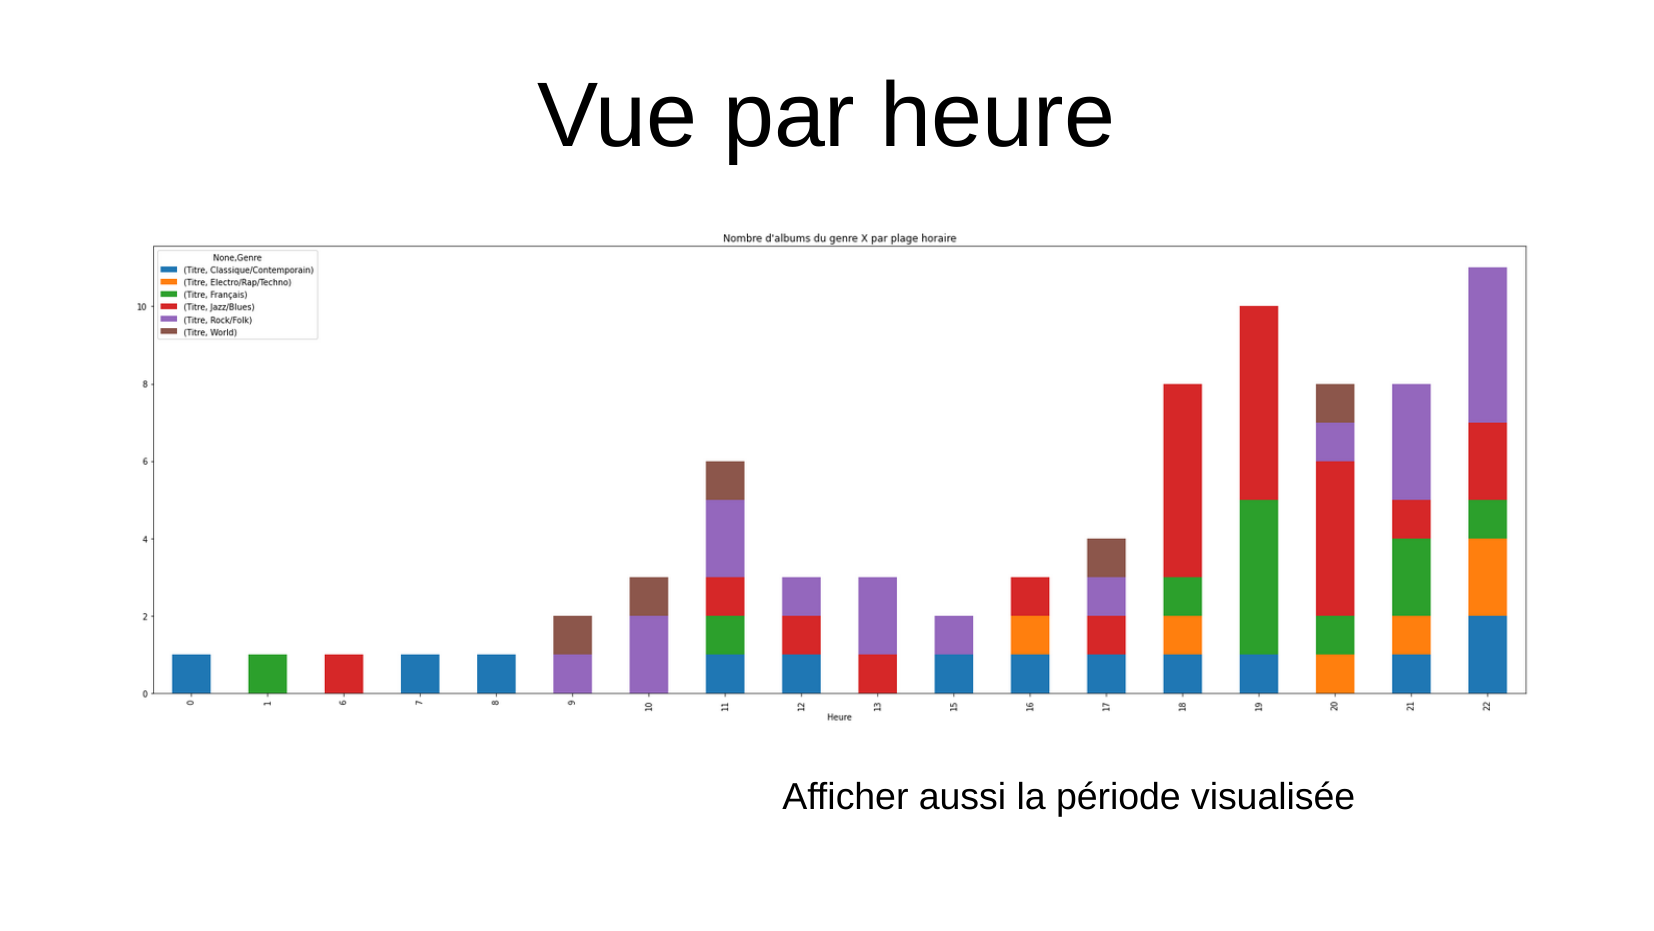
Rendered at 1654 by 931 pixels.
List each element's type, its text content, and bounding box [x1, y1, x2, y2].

picture [127, 231, 1542, 732]
title Vue par heure [82, 37, 1571, 193]
text_box Afficher aussi la période visualisée [767, 767, 1371, 825]
